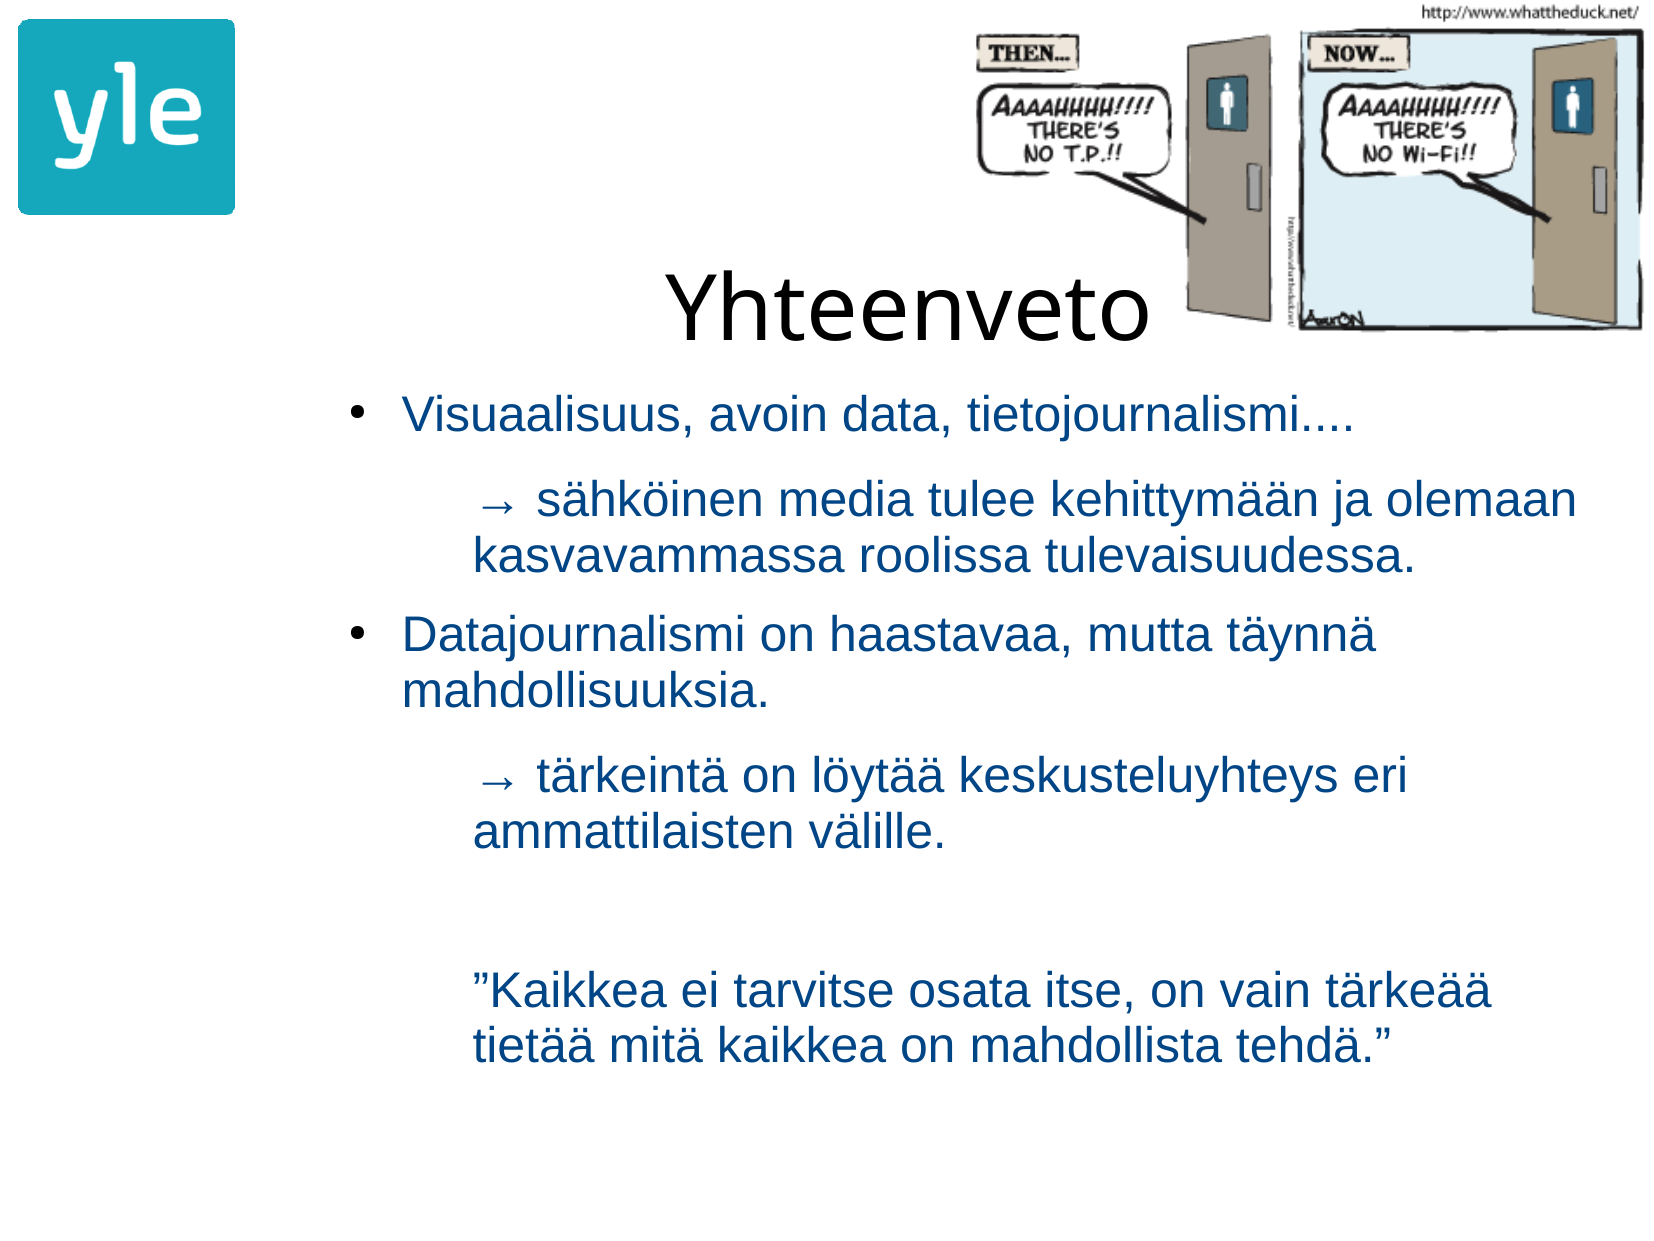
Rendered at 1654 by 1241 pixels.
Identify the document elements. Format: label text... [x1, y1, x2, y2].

picture [18, 19, 235, 215]
picture [968, 3, 1654, 343]
list Visuaalisuus, avoin data, tietojournalismi.... → sähköinen media tulee kehittymään ja olemaan kasvavammassa roolissa tulevaisuudessa. Datajournalismi on haastavaa, mutta täynnä mahdollisuuksia. → tärkeintä on löytää keskusteluyhteys eri ammattilaisten välille. ”Kaikkea ei tarvitse osata itse, on vain tärkeää tietää mitä kaikkea on mahdollista tehdä.” [330, 385, 1627, 1117]
title Yhteenveto [248, 254, 1571, 357]
